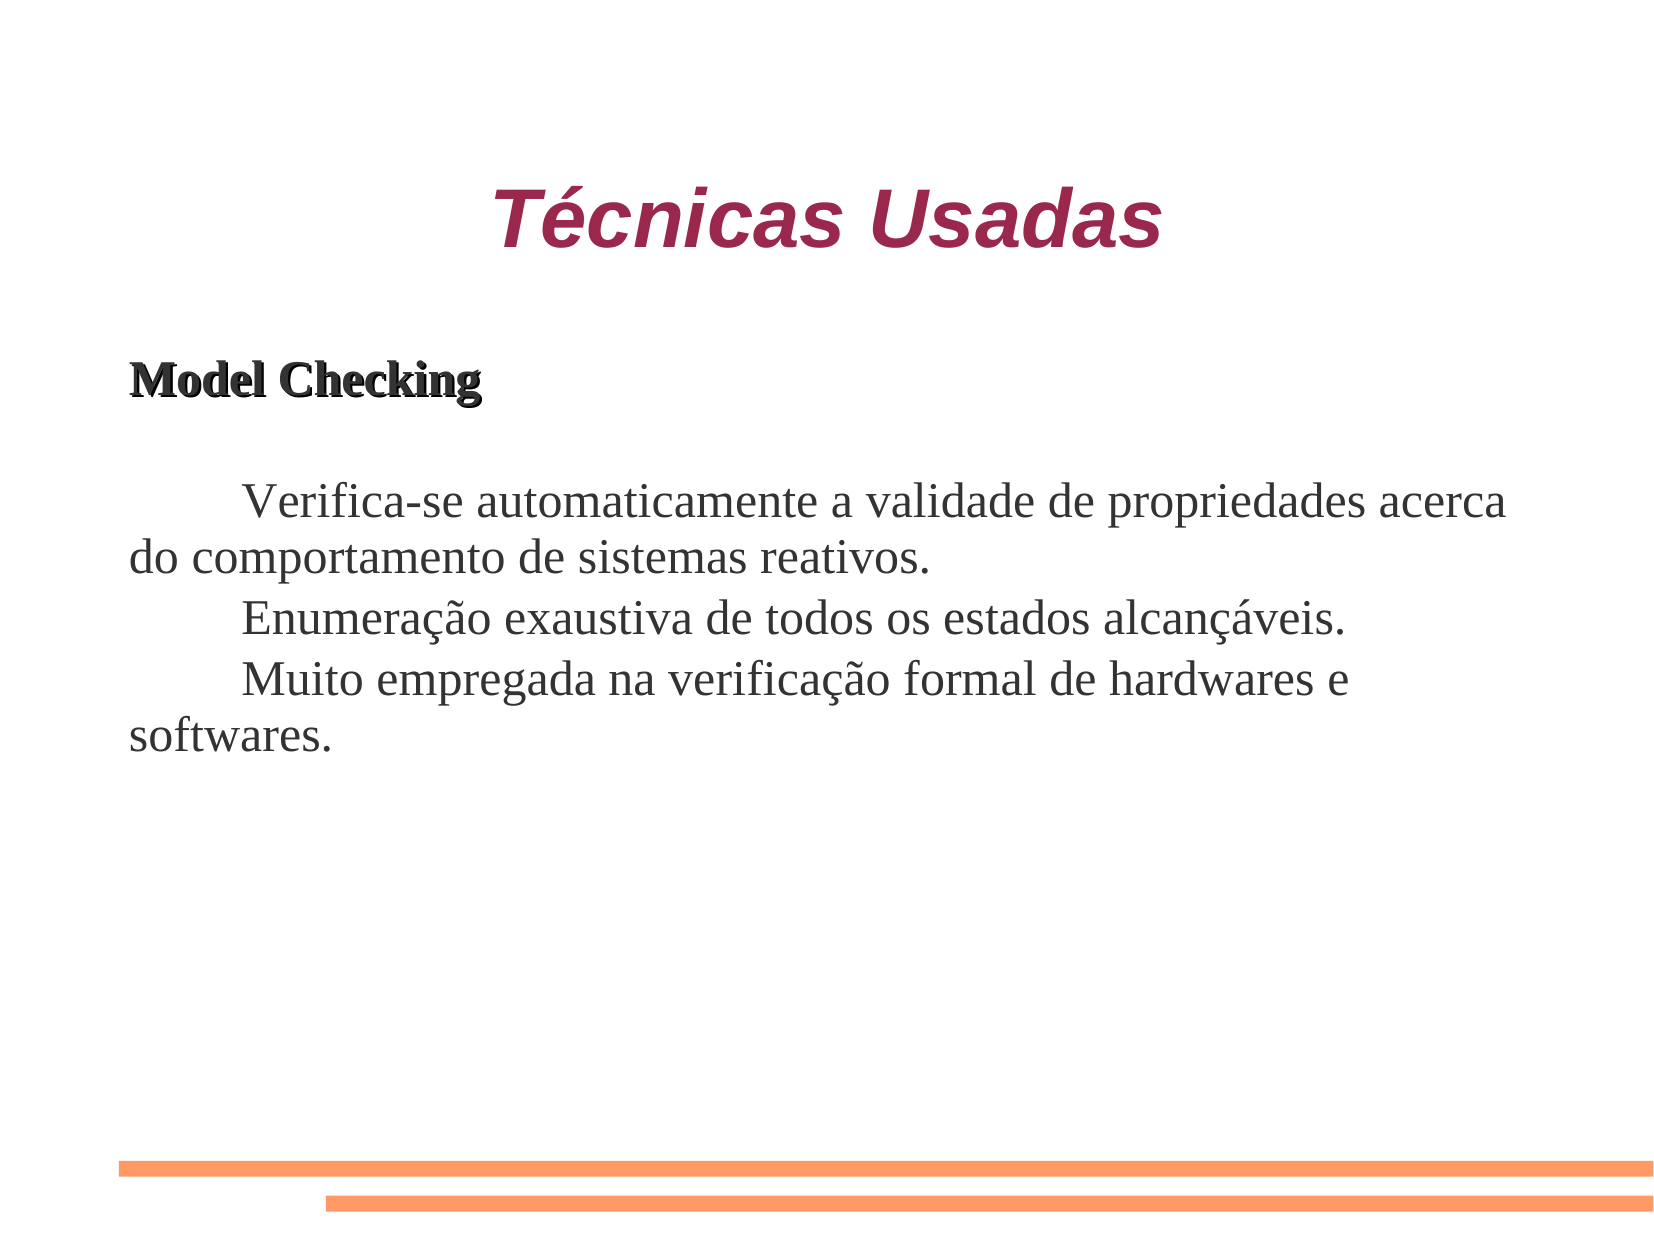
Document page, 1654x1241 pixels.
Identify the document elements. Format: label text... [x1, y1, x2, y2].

title Técnicas Usadas [121, 114, 1534, 322]
list Model Checking Verifica-se automaticamente a validade de propriedades acerca do comportamento de sistemas reativos. Enumeração exaustiva de todos os estados alcançáveis. Muito empregada na verificação formal de hardwares e softwares. [129, 350, 1510, 1133]
